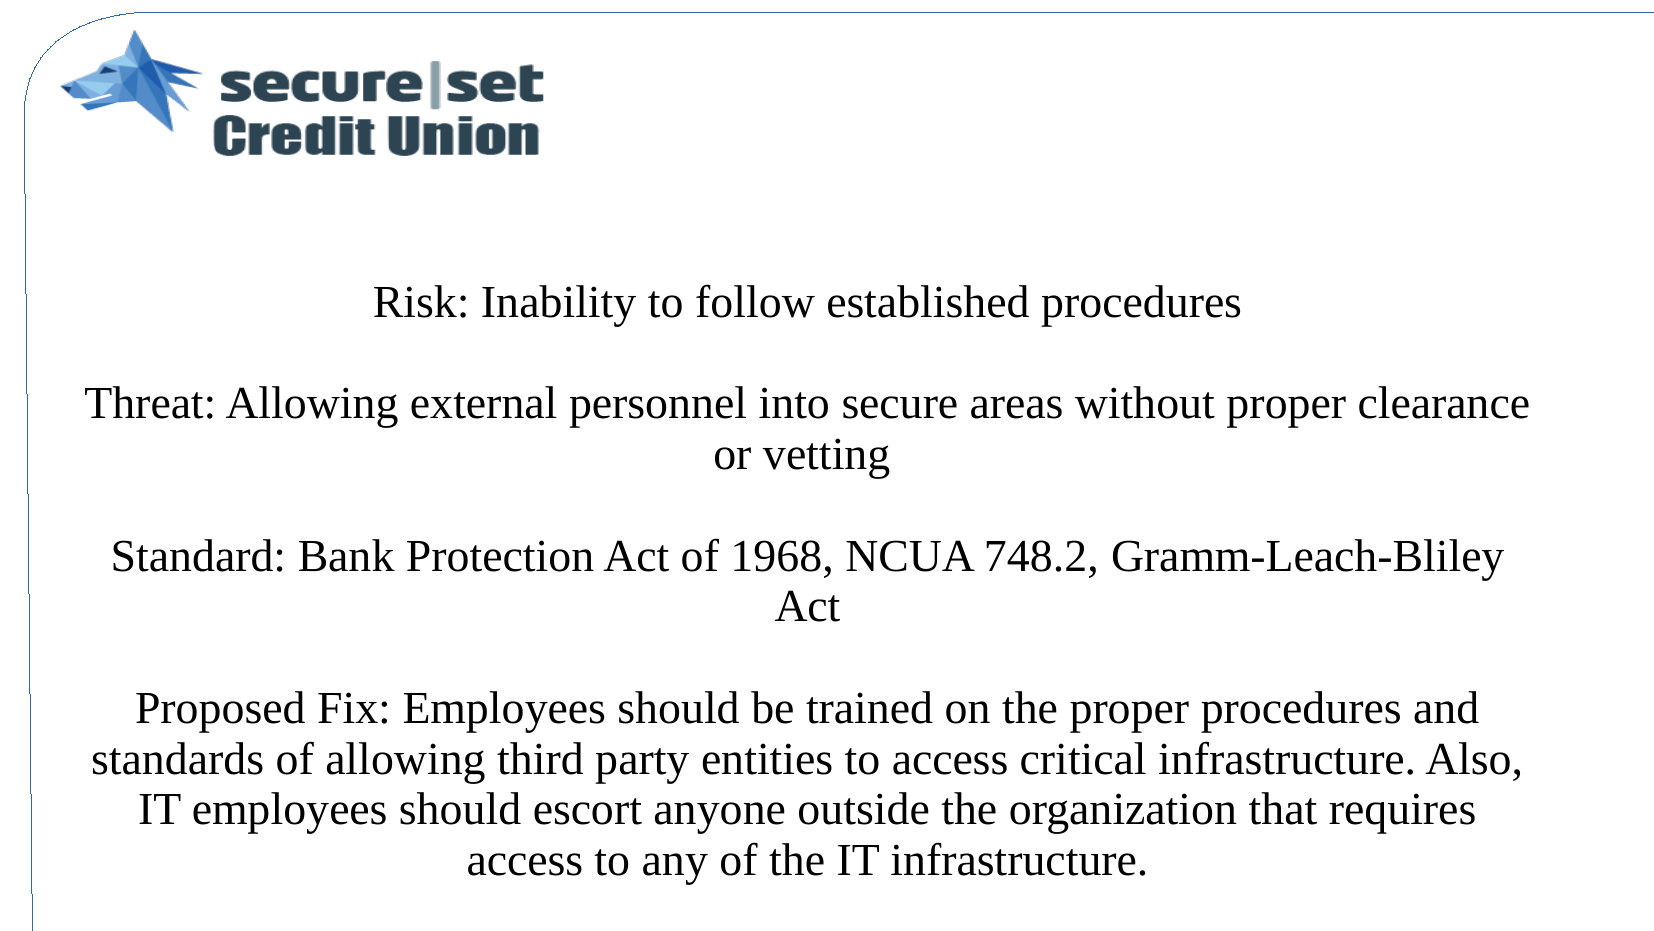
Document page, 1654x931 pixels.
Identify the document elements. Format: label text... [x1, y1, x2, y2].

picture [59, 29, 546, 171]
text_box Risk: Inability to follow established procedures Threat: Allowing external personnel into secure areas without proper clearance or vetting Standard: Bank Protection Act of 1968, NCUA 748.2, Gramm-Leach-Bliley Act Proposed Fix: Employees should be trained on the proper procedures and standards of allowing third party entities to access critical infrastructure. Also, IT employees should escort anyone outside the organization that requires access to any of the IT infrastructure. [83, 243, 1533, 886]
